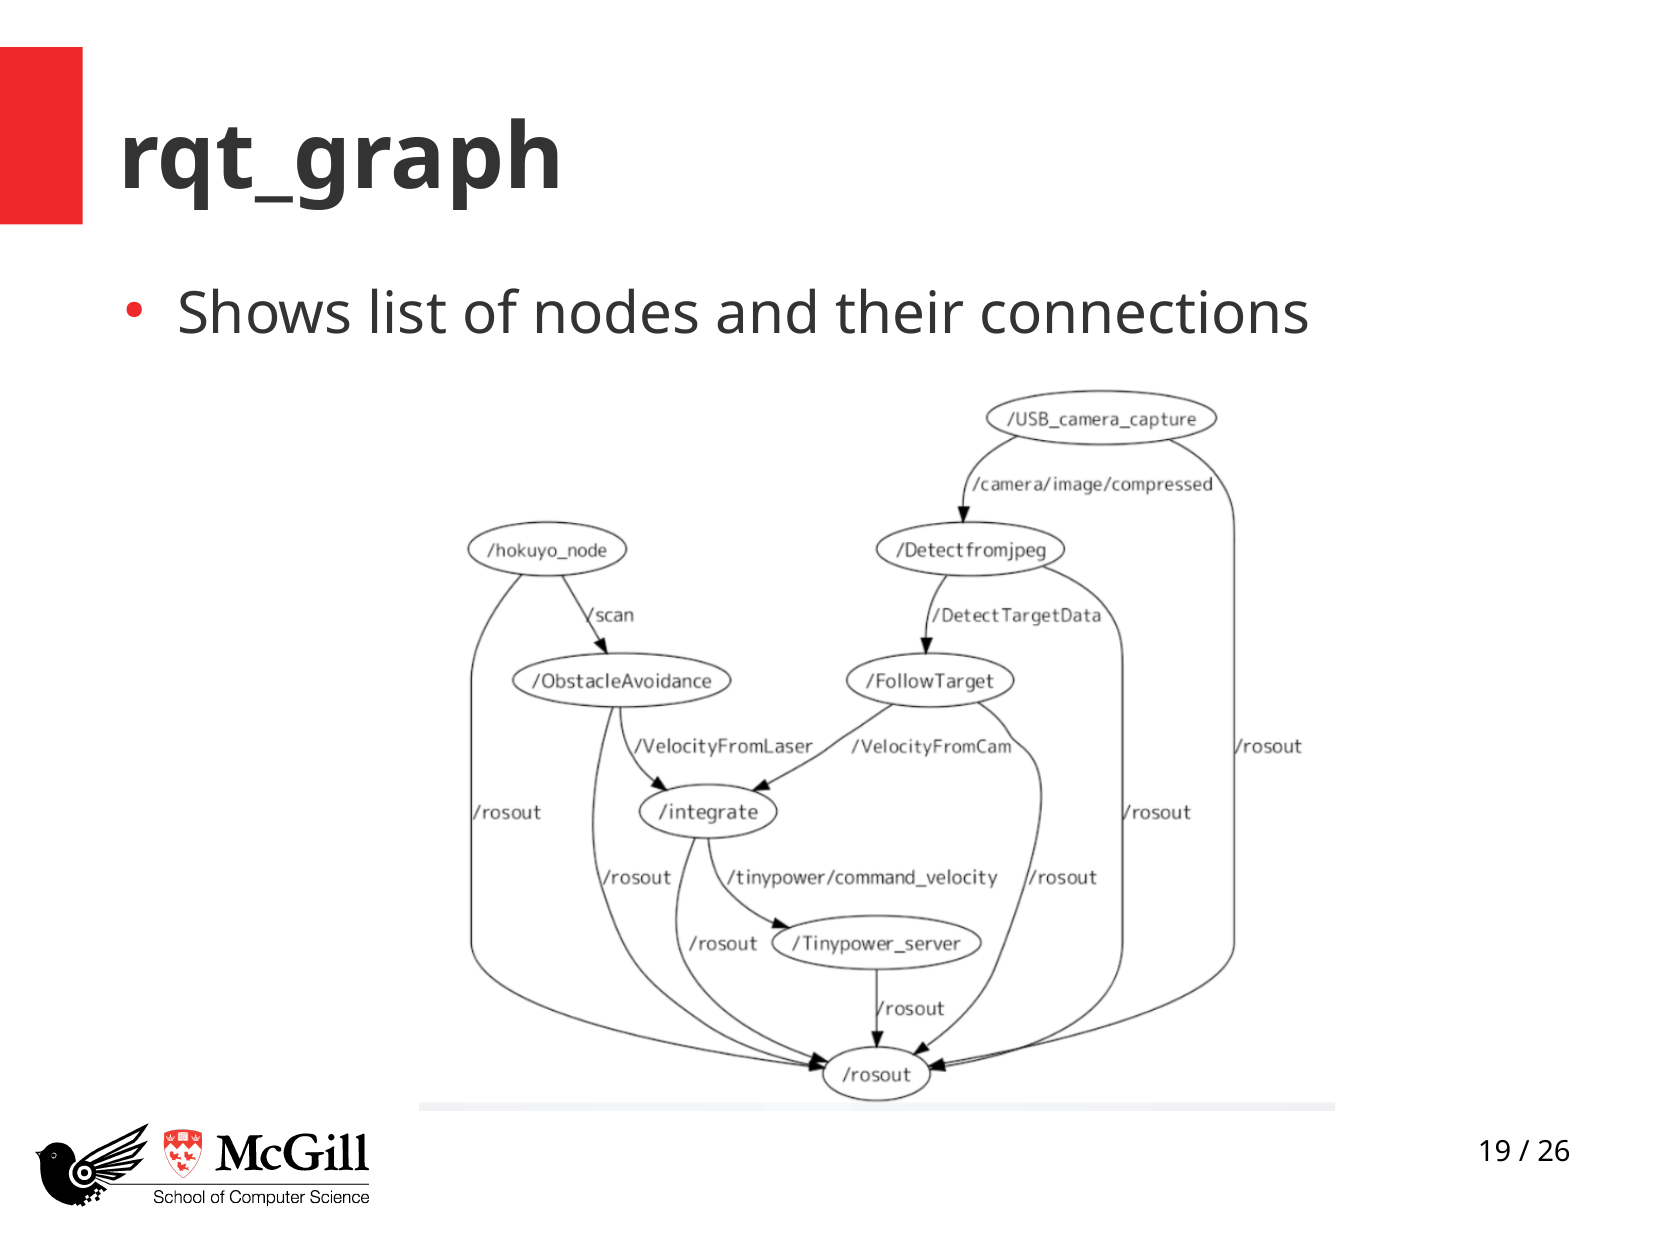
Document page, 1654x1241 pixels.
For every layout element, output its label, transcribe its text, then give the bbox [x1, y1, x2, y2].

list Shows list of nodes and their connections [106, 271, 1524, 378]
picture [35, 1110, 369, 1216]
picture [419, 388, 1335, 1111]
title rqt_graph [118, 49, 1571, 257]
